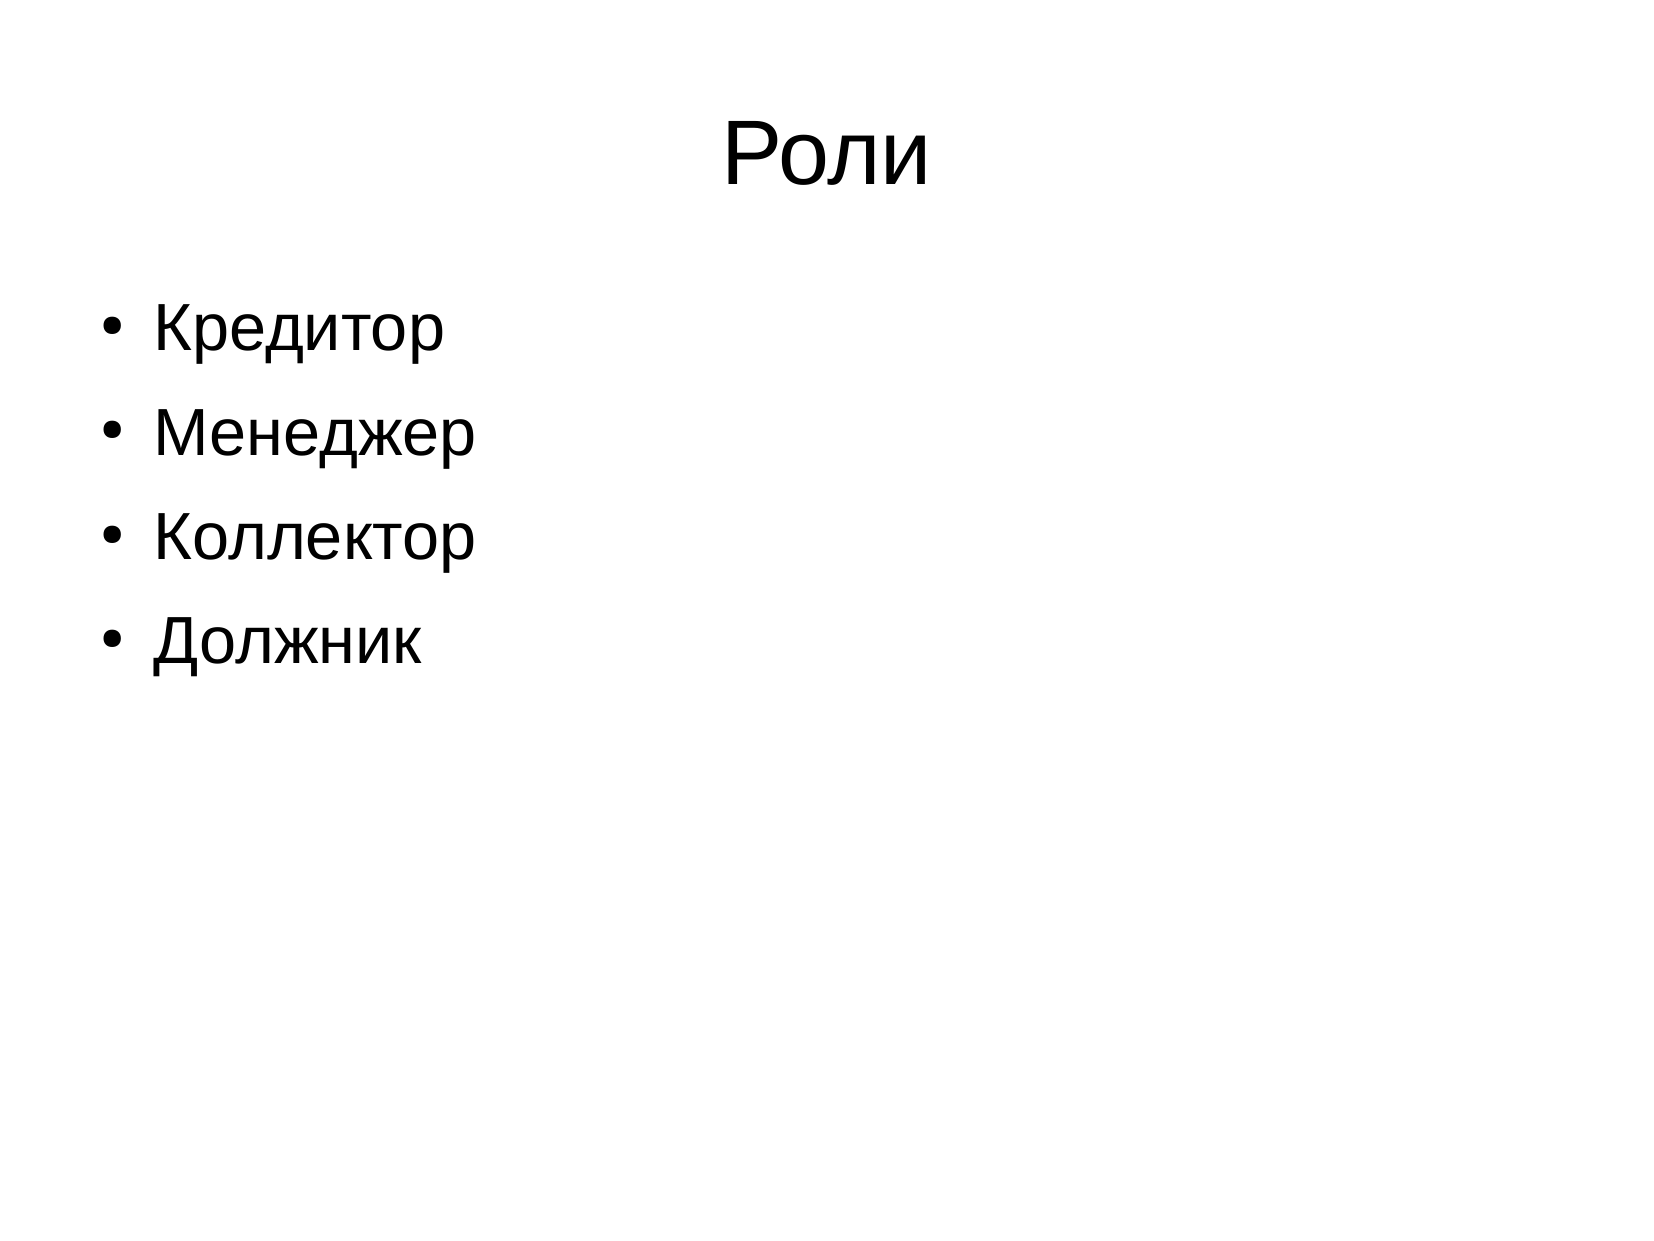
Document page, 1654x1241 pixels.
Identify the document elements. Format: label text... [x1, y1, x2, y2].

list Кредитор Менеджер Коллектор Должник [82, 290, 1571, 1010]
title Роли [82, 49, 1571, 257]
